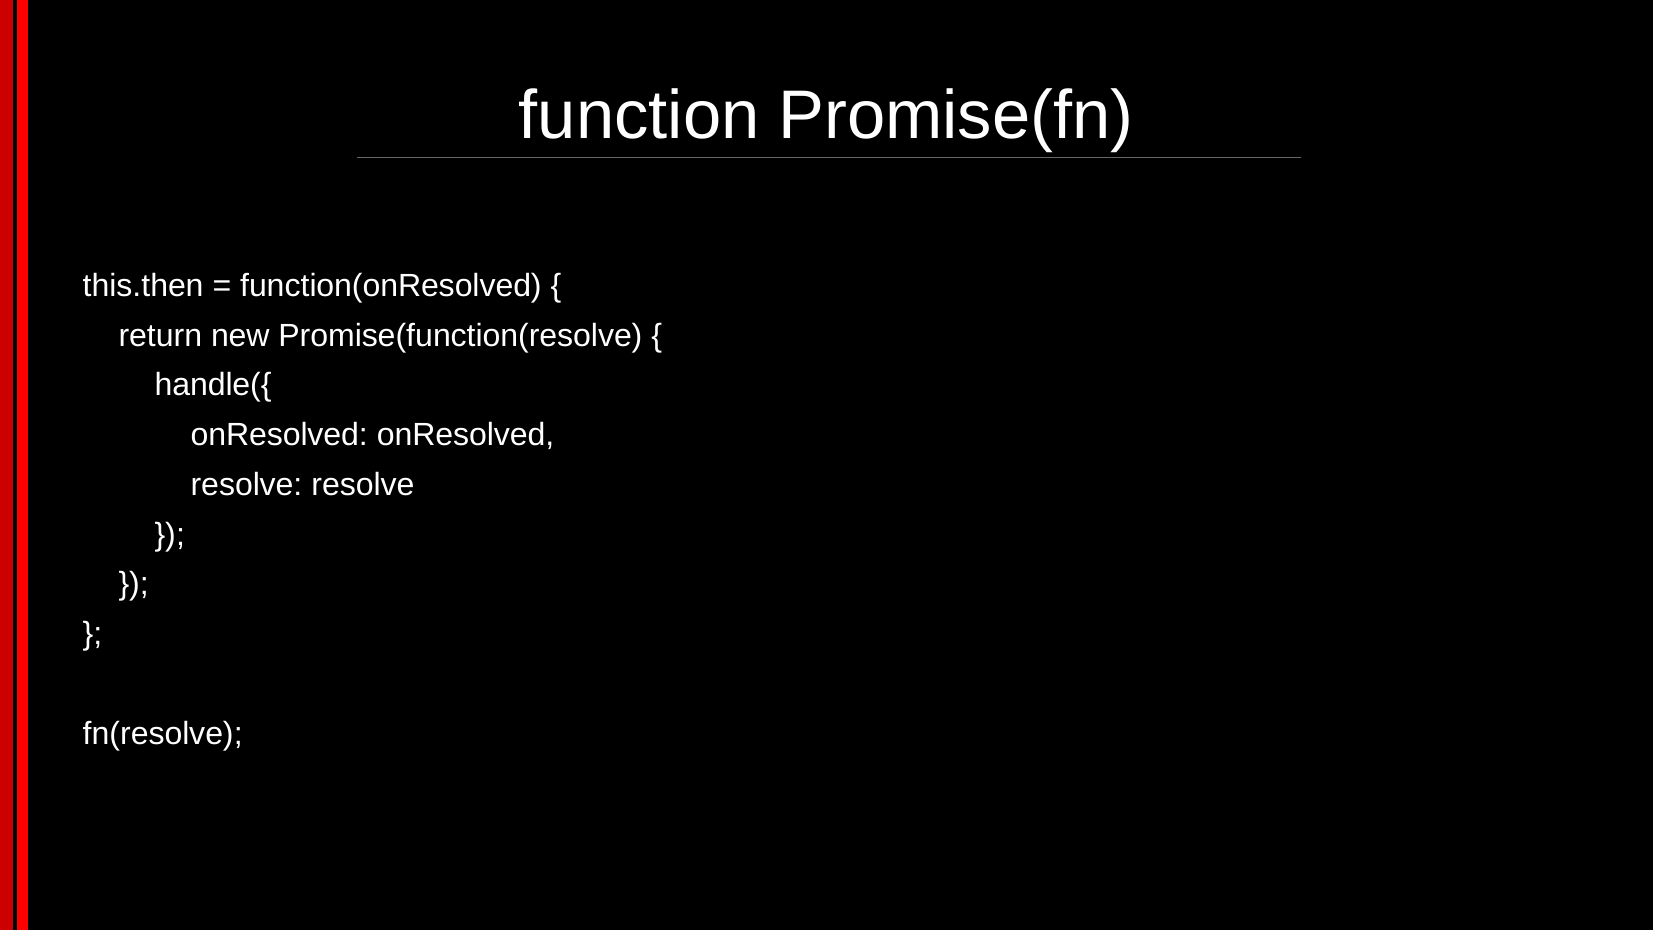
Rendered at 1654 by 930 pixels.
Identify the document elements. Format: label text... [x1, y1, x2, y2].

list this.then = function(onResolved) { return new Promise(function(resolve) { handle({ onResolved: onResolved, resolve: resolve }); }); }; fn(resolve); [82, 217, 809, 757]
title function Promise(fn) [82, 36, 1571, 193]
